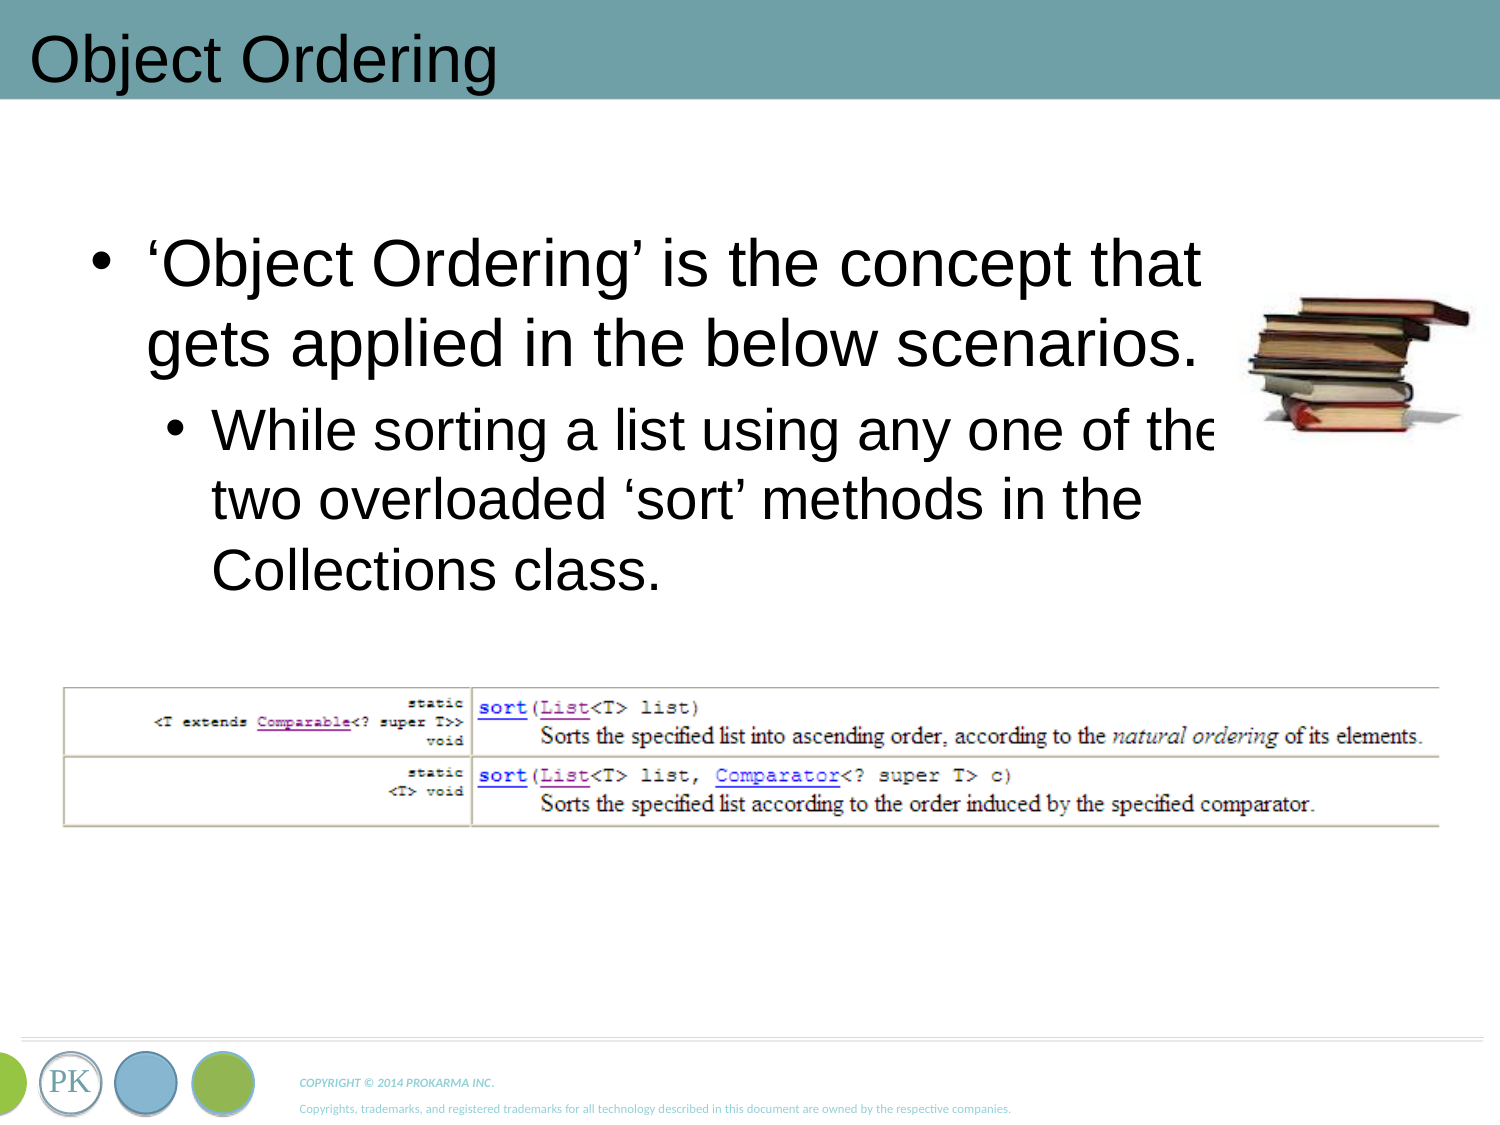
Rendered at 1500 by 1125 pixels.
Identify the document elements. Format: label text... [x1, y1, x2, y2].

text_box ‘Object Ordering’ is the concept that gets applied in the below scenarios. While sorting a list using any one of the two overloaded ‘sort’ methods in the Collections class. [75, 212, 1250, 613]
text_box [62, 687, 1441, 829]
text_box [1214, 243, 1500, 465]
text_box Object Ordering [15, 15, 1441, 105]
